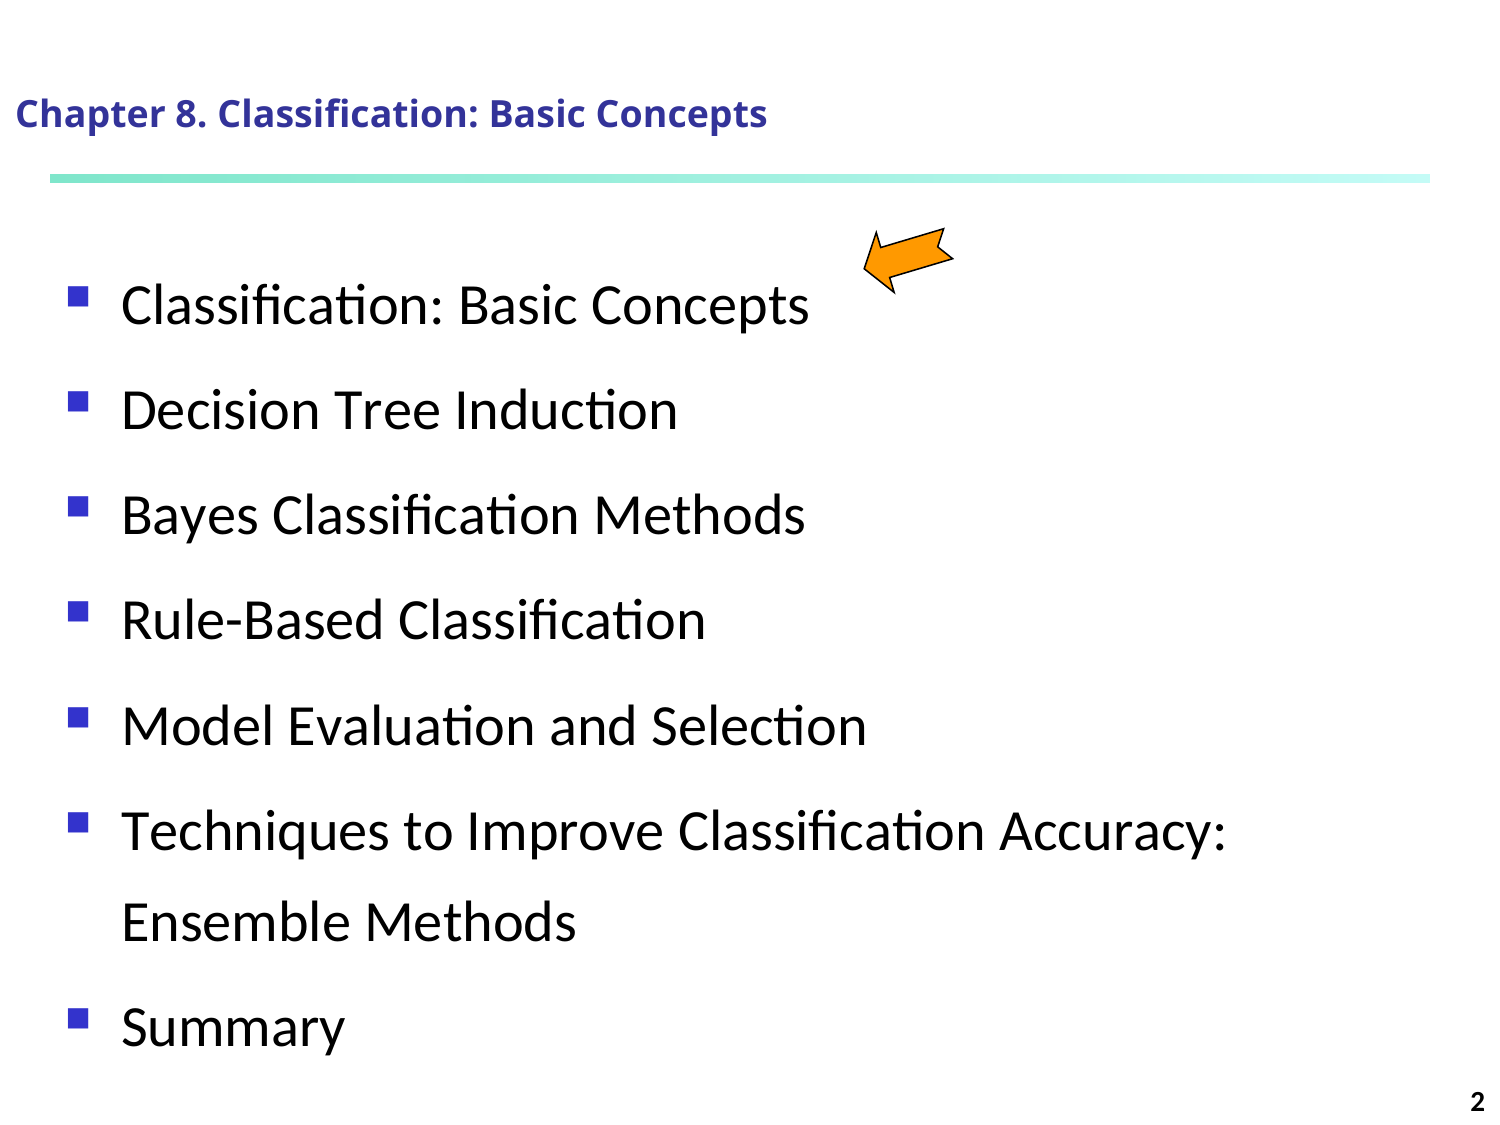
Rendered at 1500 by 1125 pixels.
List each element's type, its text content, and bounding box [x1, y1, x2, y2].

list Classification: Basic Concepts Decision Tree Induction Bayes Classification Methods Rule-Based Classification Model Evaluation and Selection Techniques to Improve Classification Accuracy: Ensemble Methods Summary [49, 237, 1425, 1075]
title Chapter 8. Classification: Basic Concepts [0, 62, 1500, 163]
text_box <number> [1187, 1062, 1500, 1125]
text_box [864, 228, 953, 293]
